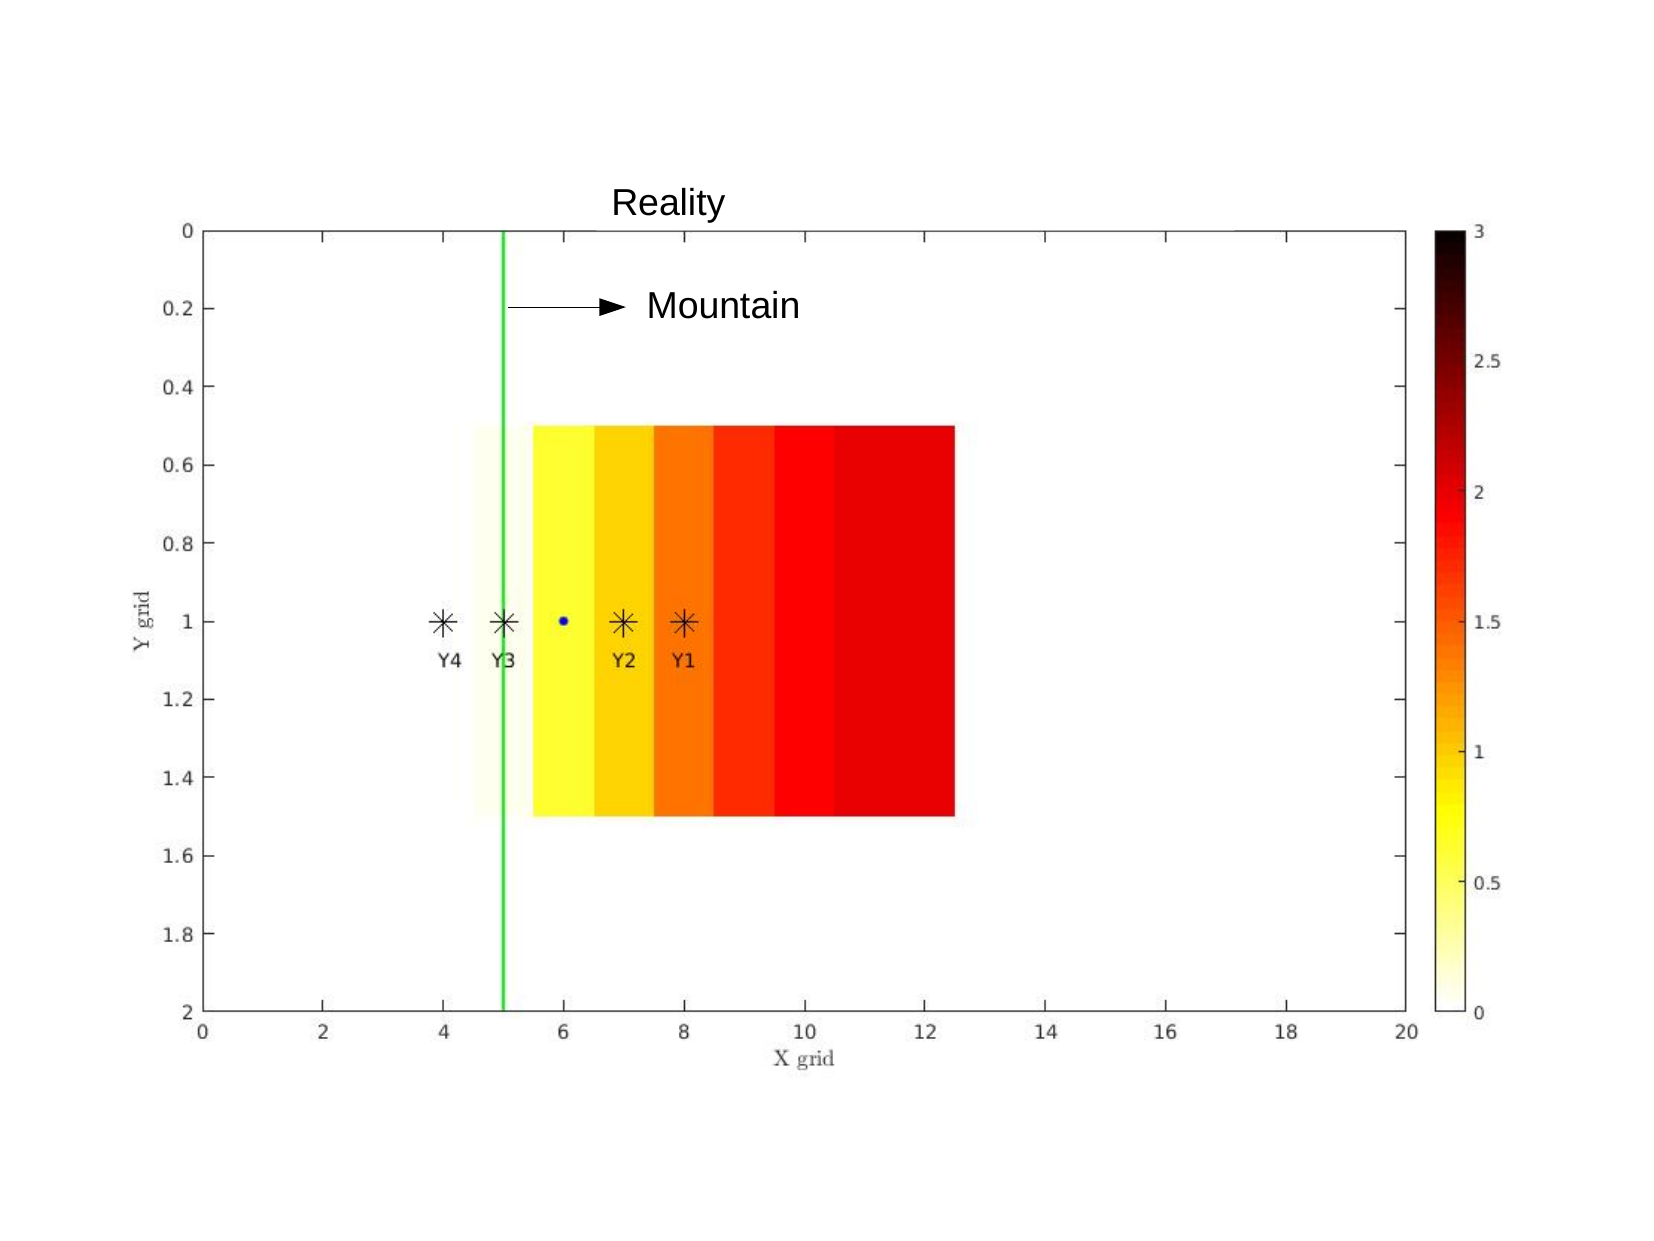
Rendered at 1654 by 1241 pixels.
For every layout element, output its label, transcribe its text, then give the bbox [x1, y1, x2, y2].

text_box Reality [596, 173, 1235, 231]
picture [0, 218, 1654, 1118]
text_box Mountain [631, 277, 1270, 335]
